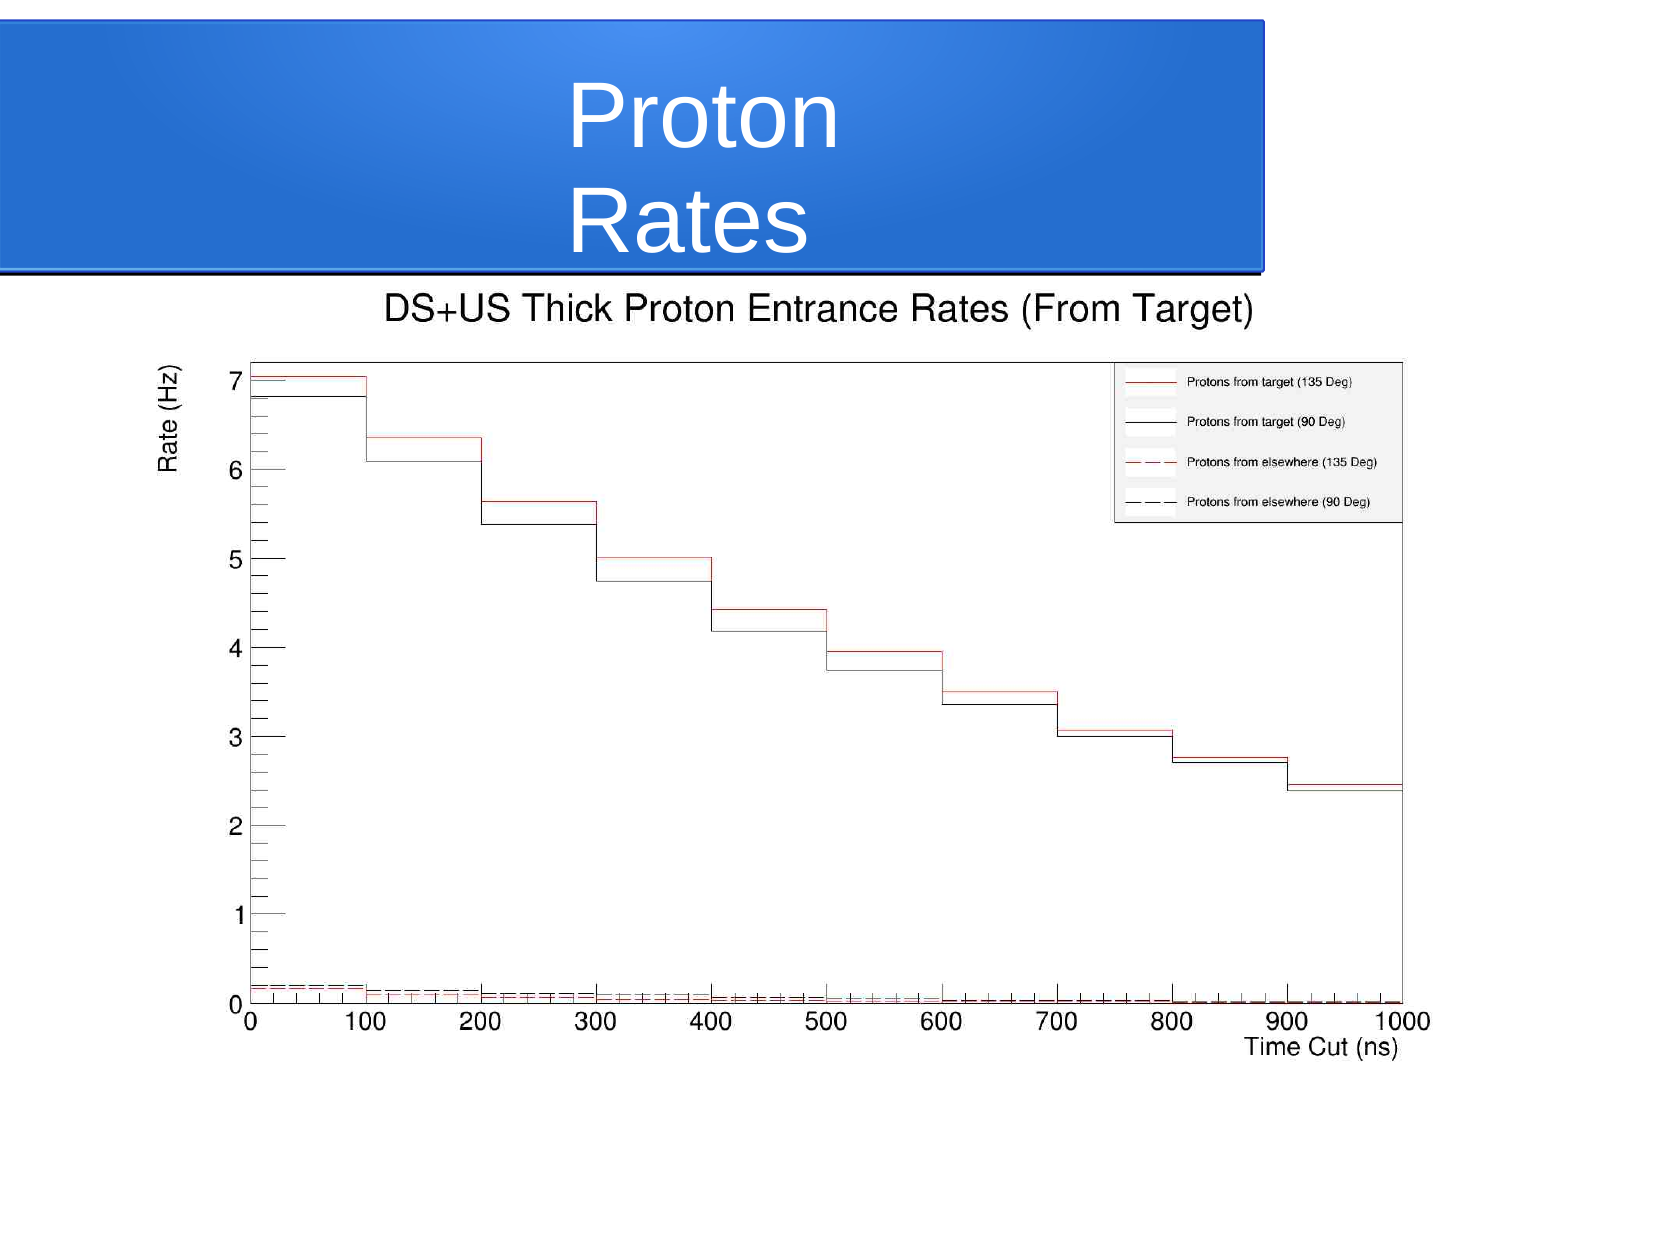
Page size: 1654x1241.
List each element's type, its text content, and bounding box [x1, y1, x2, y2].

title Proton Rates [566, 63, 1087, 272]
picture [106, 282, 1547, 1083]
